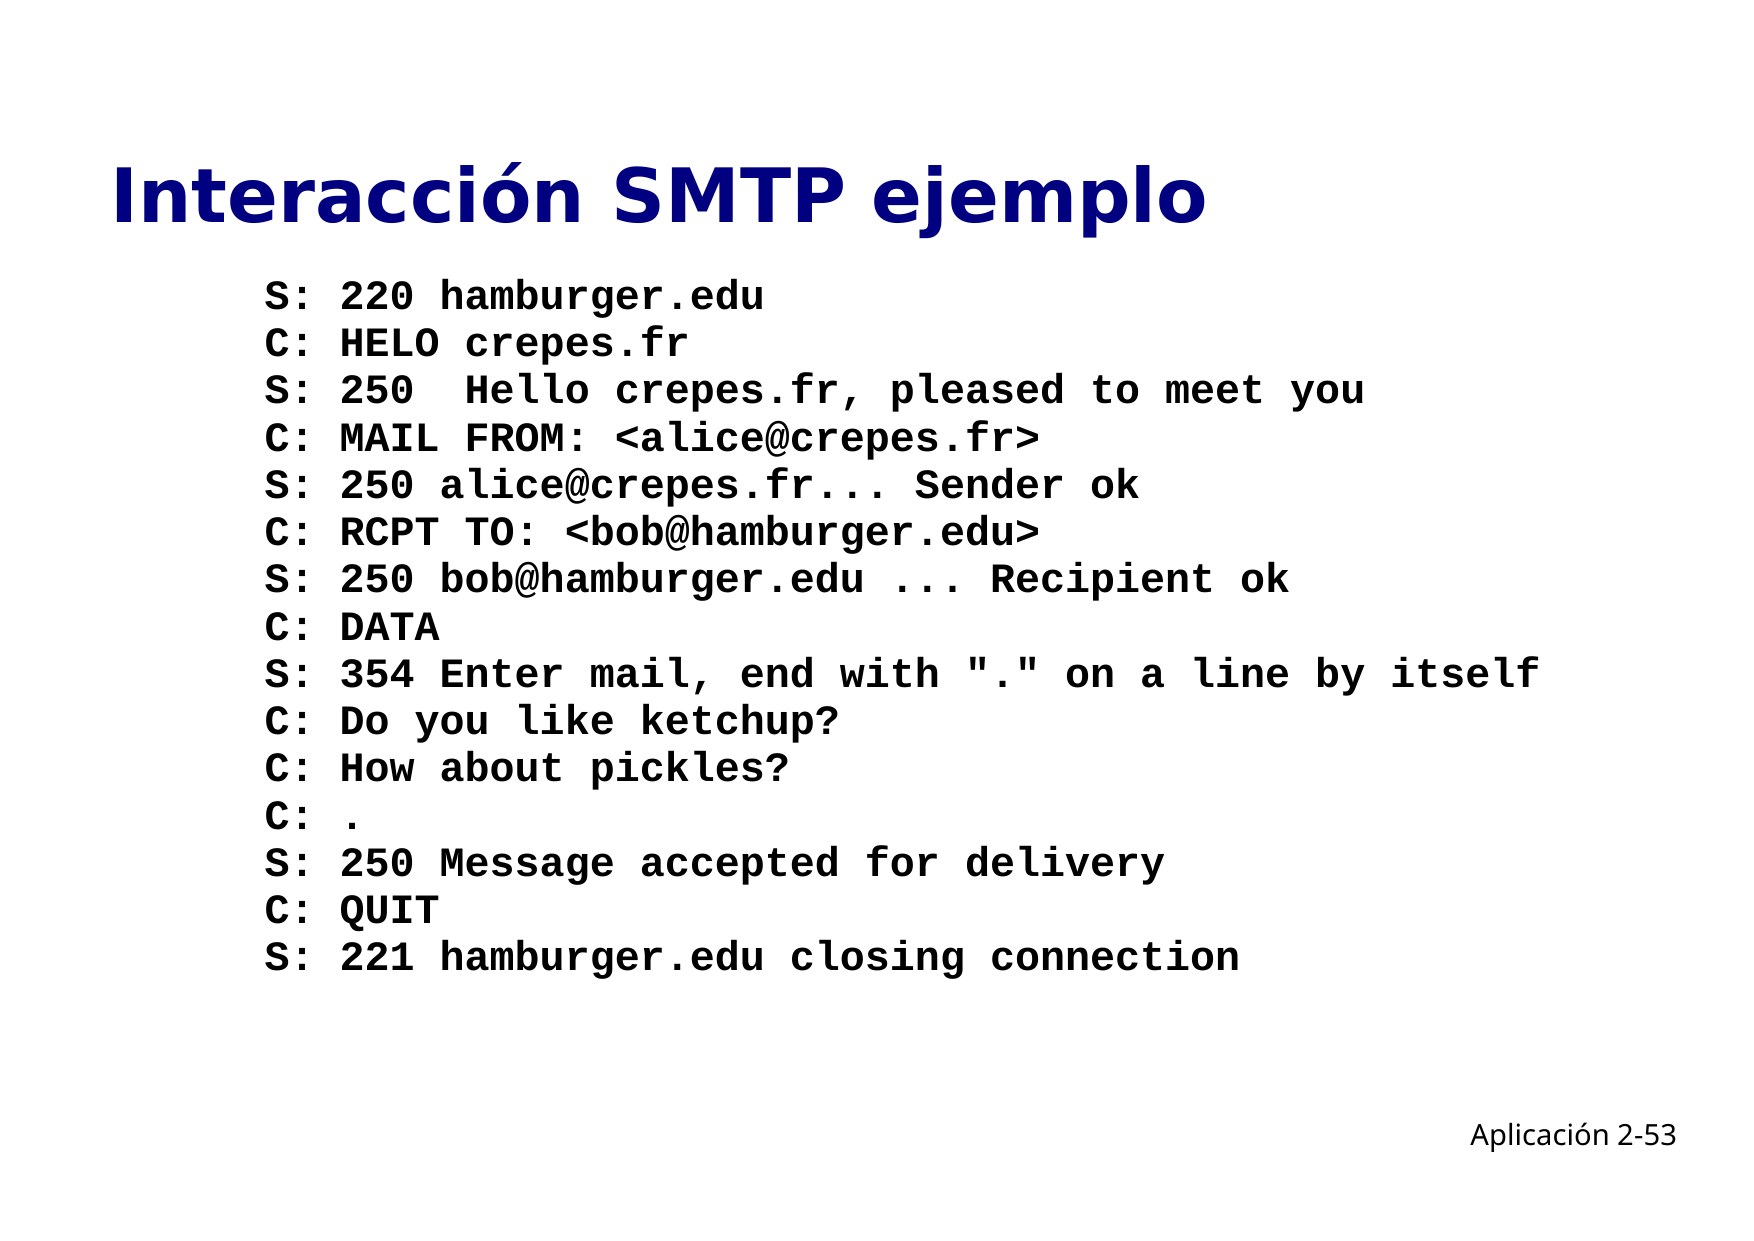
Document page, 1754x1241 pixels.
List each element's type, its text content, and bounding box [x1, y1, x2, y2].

title Interacción SMTP ejemplo [95, 88, 1671, 305]
text_box S: 220 hamburger.edu C: HELO crepes.fr S: 250 Hello crepes.fr, pleased to meet you C: MAIL FROM: <alice@crepes.fr> S: 250 alice@crepes.fr... Sender ok C: RCPT TO: <bob@hamburger.edu> S: 250 bob@hamburger.edu ... Recipient ok C: DATA S: 354 Enter mail, end with "." on a line by itself C: Do you like ketchup? C: How about pickles? C: . S: 250 Message accepted for delivery C: QUIT S: 221 hamburger.edu closing connection [124, 267, 1580, 992]
